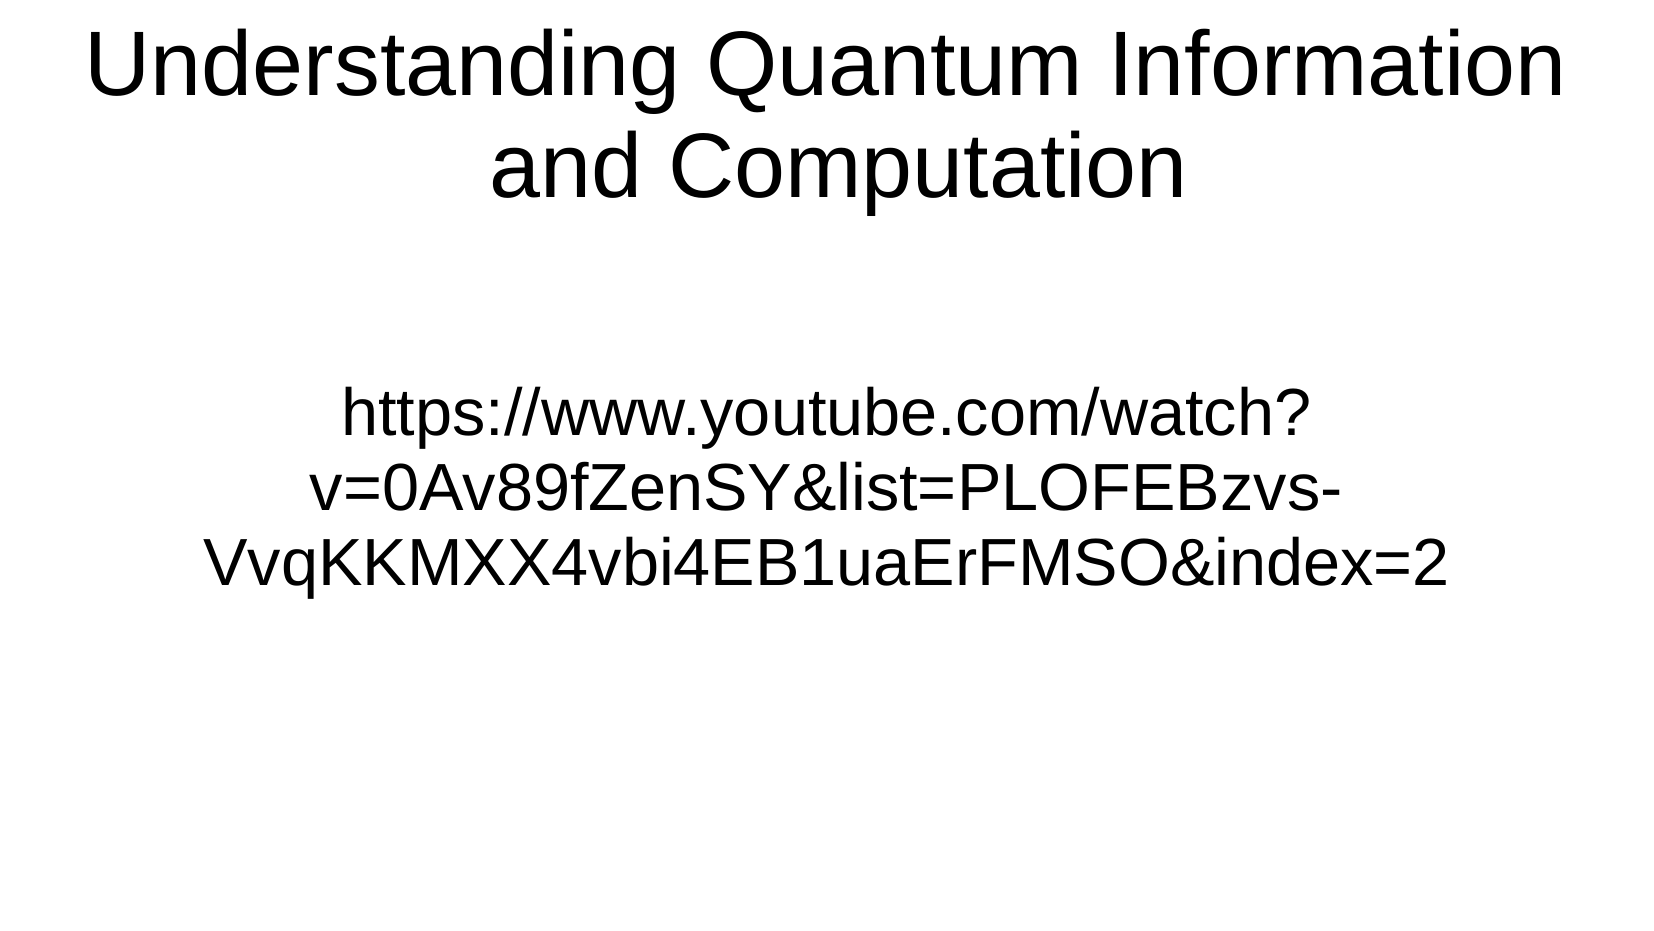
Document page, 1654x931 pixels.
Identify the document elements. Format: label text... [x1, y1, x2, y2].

title Understanding Quantum Information and Computation [82, 12, 1571, 217]
subtitle https://www.youtube.com/watch?v=0Av89fZenSY&list=PLOFEBzvs-VvqKKMXX4vbi4EB1uaErFMSO&index=2 [82, 217, 1571, 758]
